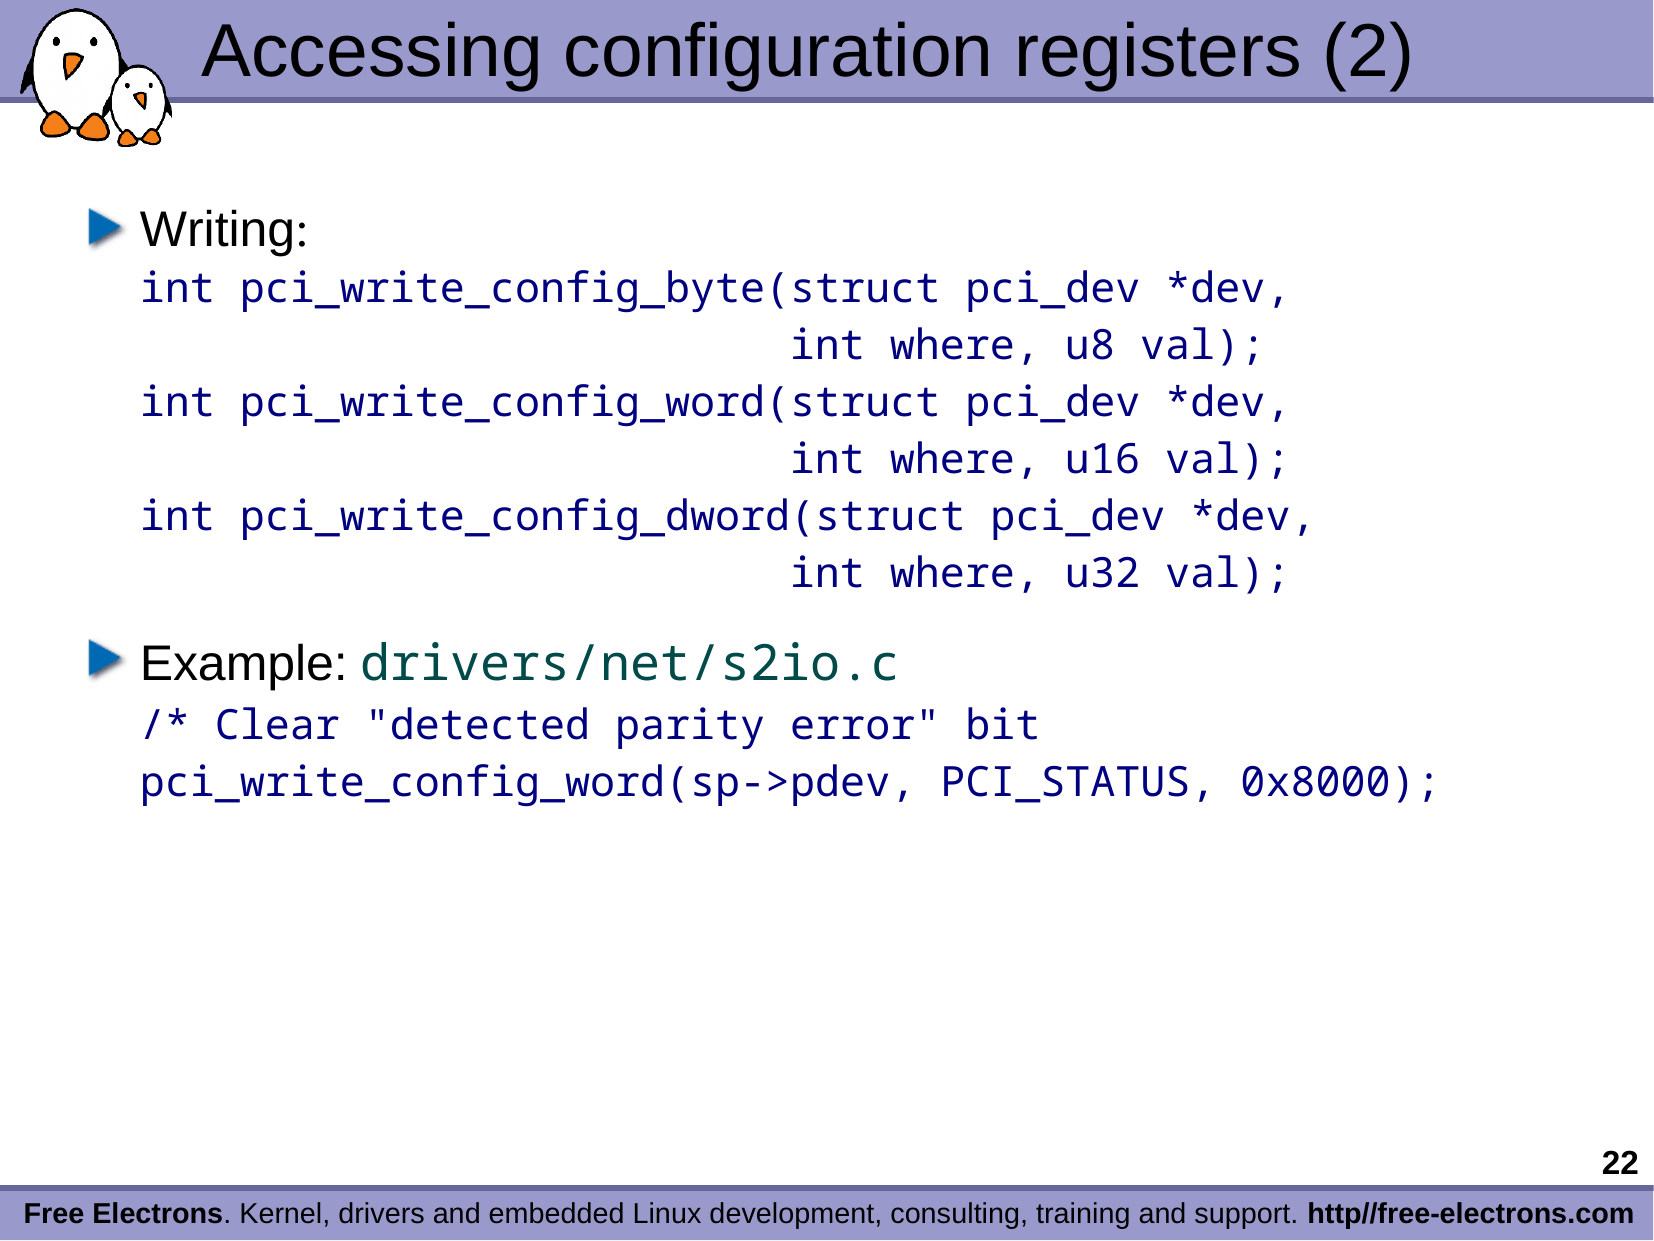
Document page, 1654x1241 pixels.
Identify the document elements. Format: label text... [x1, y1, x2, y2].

picture [20, 8, 172, 147]
list Writing: int pci_write_config_byte(struct pci_dev *dev, int where, u8 val); int pci_write_config_word(struct pci_dev *dev, int where, u16 val); int pci_write_config_dword(struct pci_dev *dev, int where, u32 val); Example: drivers/net/s2io.c /* Clear "detected parity error" bit pci_write_config_word(sp->pdev, PCI_STATUS, 0x8000); [68, 201, 1592, 1118]
title Accessing configuration registers (2) [63, 0, 1554, 101]
